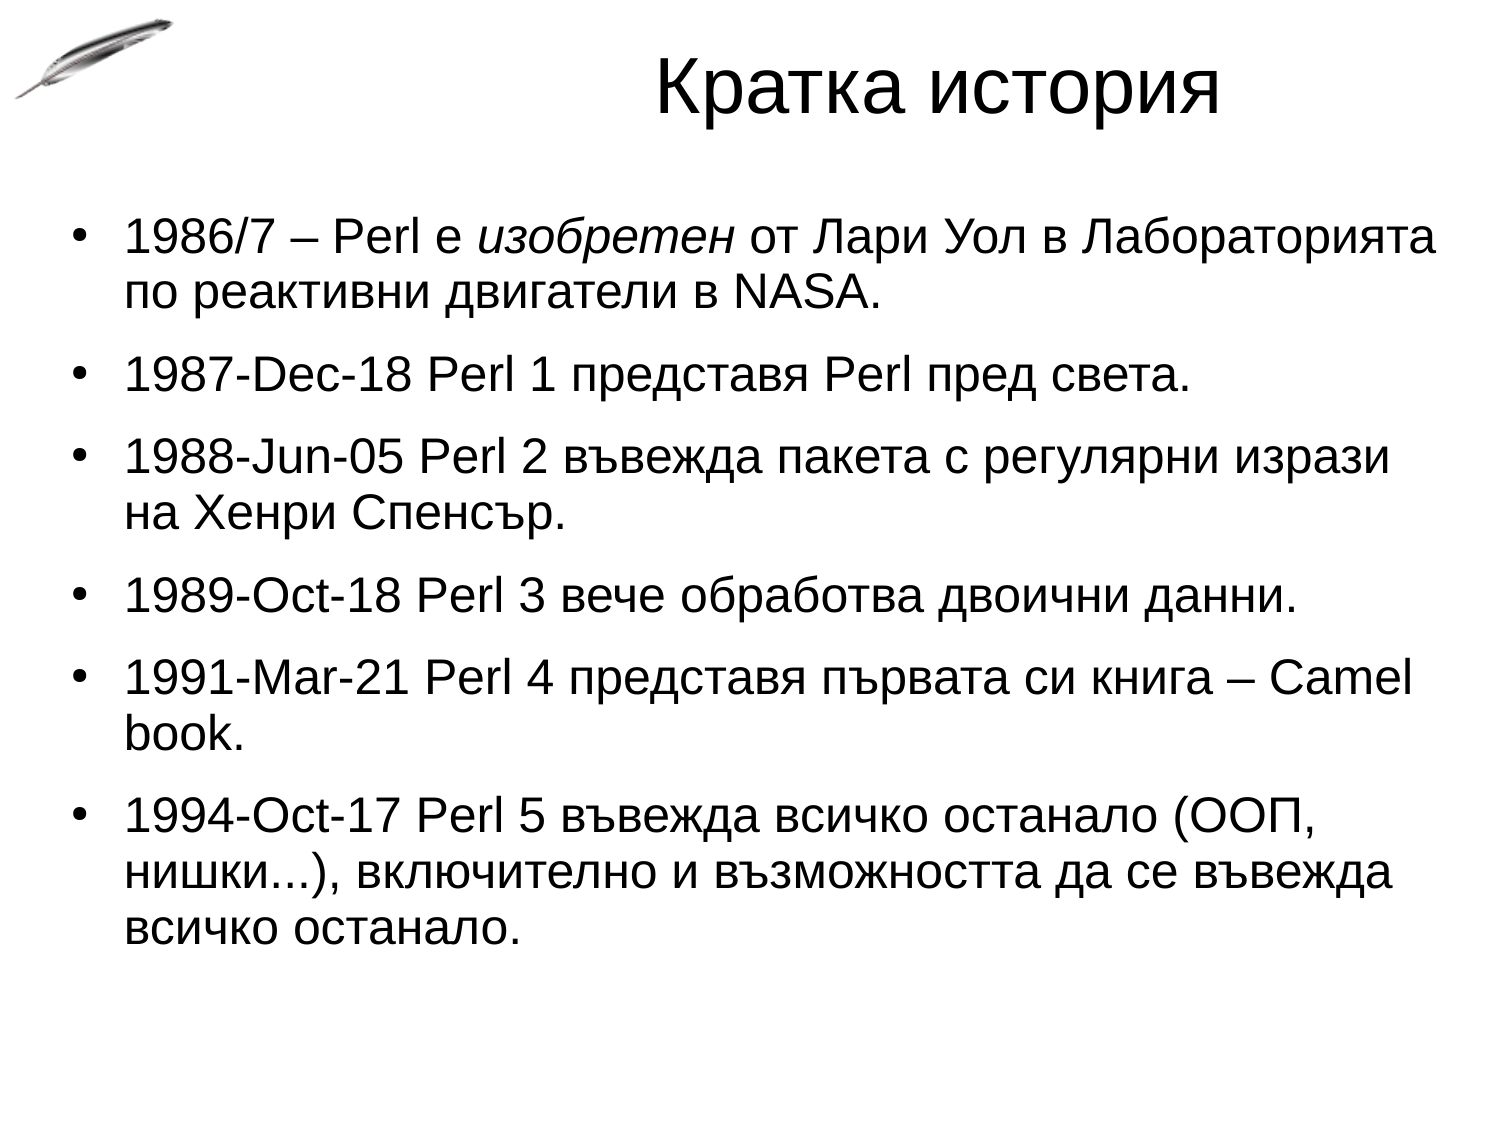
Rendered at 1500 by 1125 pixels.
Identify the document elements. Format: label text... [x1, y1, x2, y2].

list 1986/7 – Perl е изобретен от Лари Уол в Лабораторията по реактивни двигатели в NASA. 1987-Dec-18 Perl 1 представя Perl пред света. 1988-Jun-05 Perl 2 въвежда пакета с регулярни изрази на Хенри Спенсър. 1989-Oct-18 Perl 3 вече обработва двоични данни. 1991-Mar-21 Perl 4 представя първата си книга – Camel book. 1994-Oct-17 Perl 5 въвежда всичко останало (ООП, нишки...), включително и възможността да се въвежда всичко останало. [53, 207, 1447, 1084]
picture [11, 17, 179, 101]
title Кратка история [419, 0, 1459, 176]
